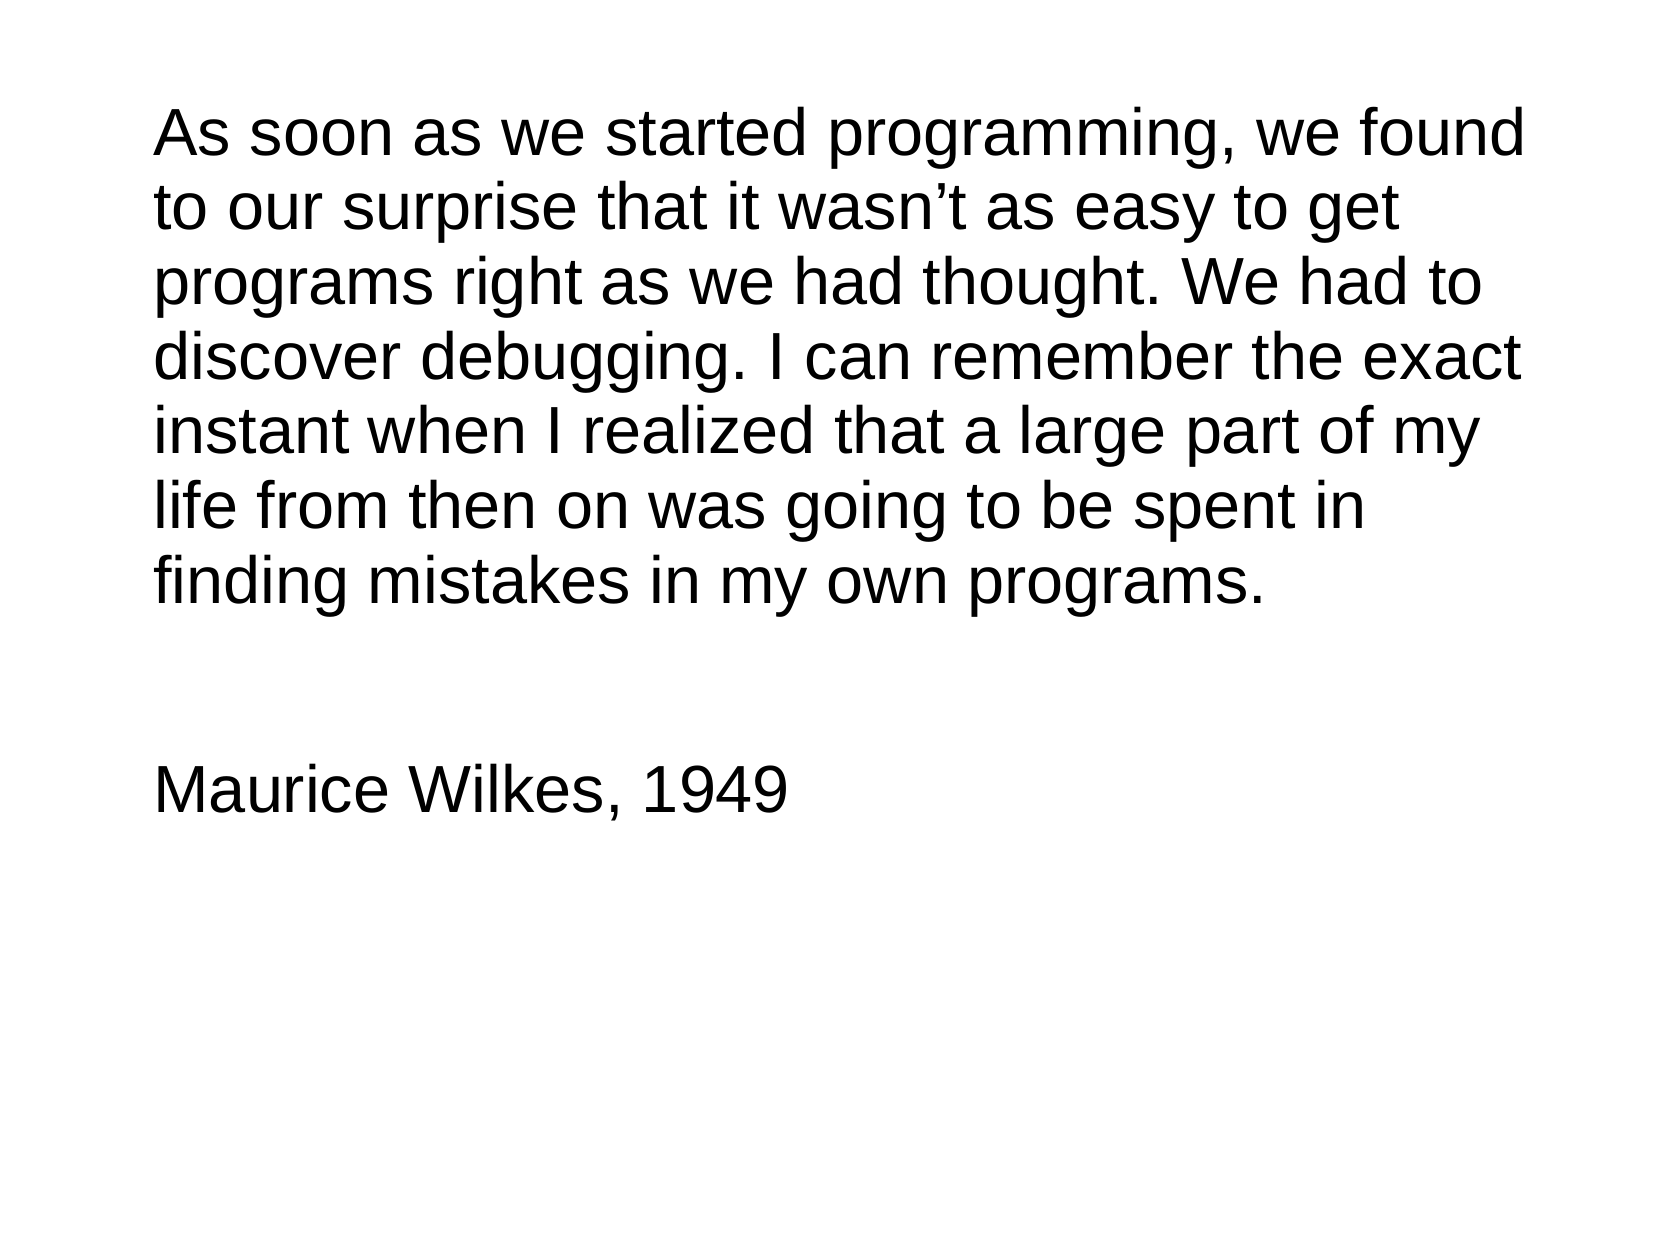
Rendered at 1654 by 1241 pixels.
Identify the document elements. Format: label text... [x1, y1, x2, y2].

list As soon as we started programming, we found to our surprise that it wasn’t as easy to get programs right as we had thought. We had to discover debugging. I can remember the exact instant when I realized that a large part of my life from then on was going to be spent in finding mistakes in my own programs. Maurice Wilkes, 1949 [82, 94, 1571, 1010]
